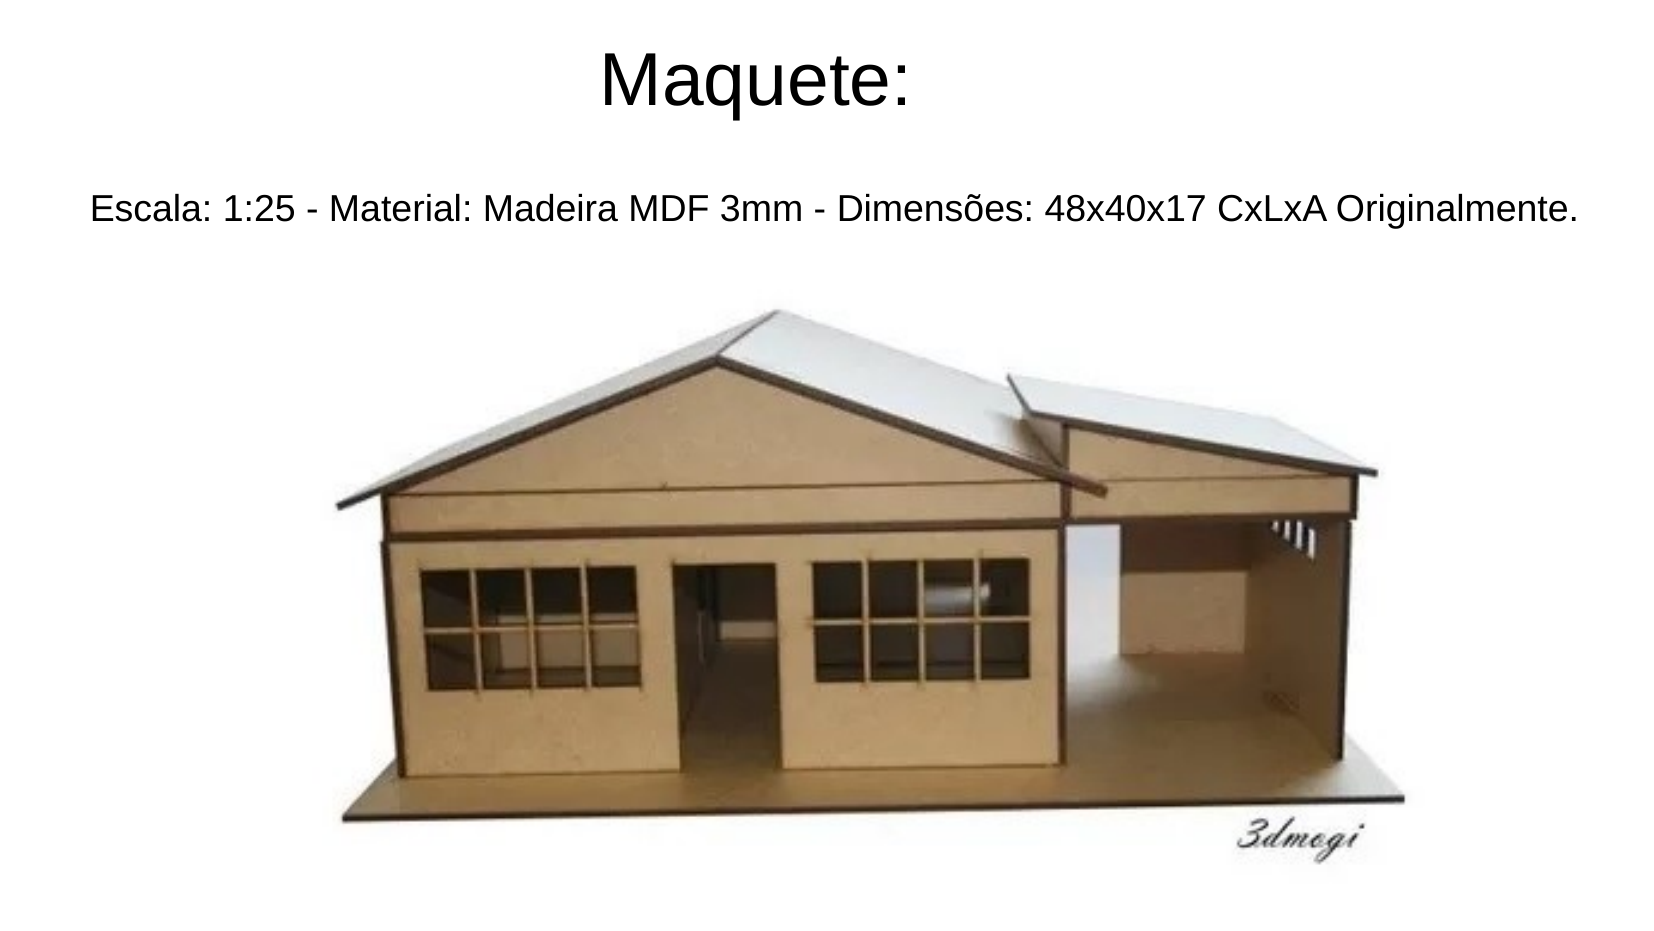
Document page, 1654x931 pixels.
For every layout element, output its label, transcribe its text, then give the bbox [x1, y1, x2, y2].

picture [276, 279, 1501, 916]
text_box Maquete: [585, 30, 928, 129]
text_box Escala: 1:25 - Material: Madeira MDF 3mm - Dimensões: 48x40x17 CxLxA Originalmente. [75, 180, 1606, 279]
